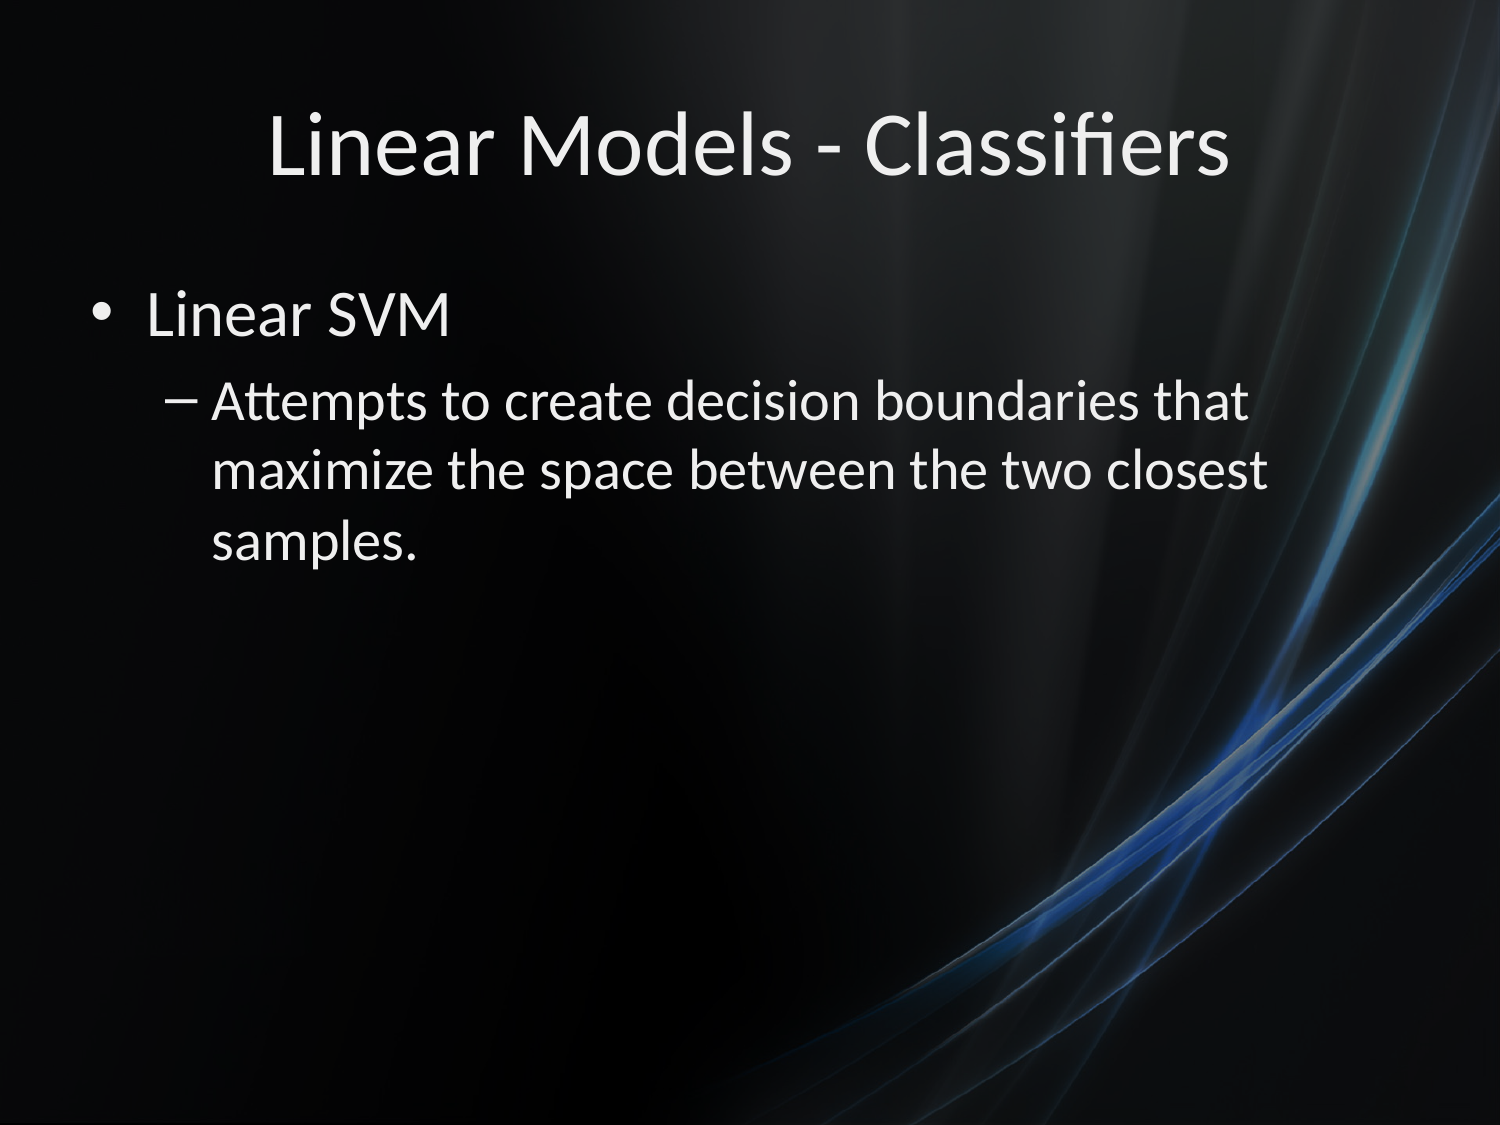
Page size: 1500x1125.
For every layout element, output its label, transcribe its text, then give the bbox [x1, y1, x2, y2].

picture [0, 0, 1500, 1125]
list Linear SVM Attempts to create decision boundaries that maximize the space between the two closest samples. [75, 262, 1425, 1005]
title Linear Models - Classifiers [75, 45, 1425, 233]
